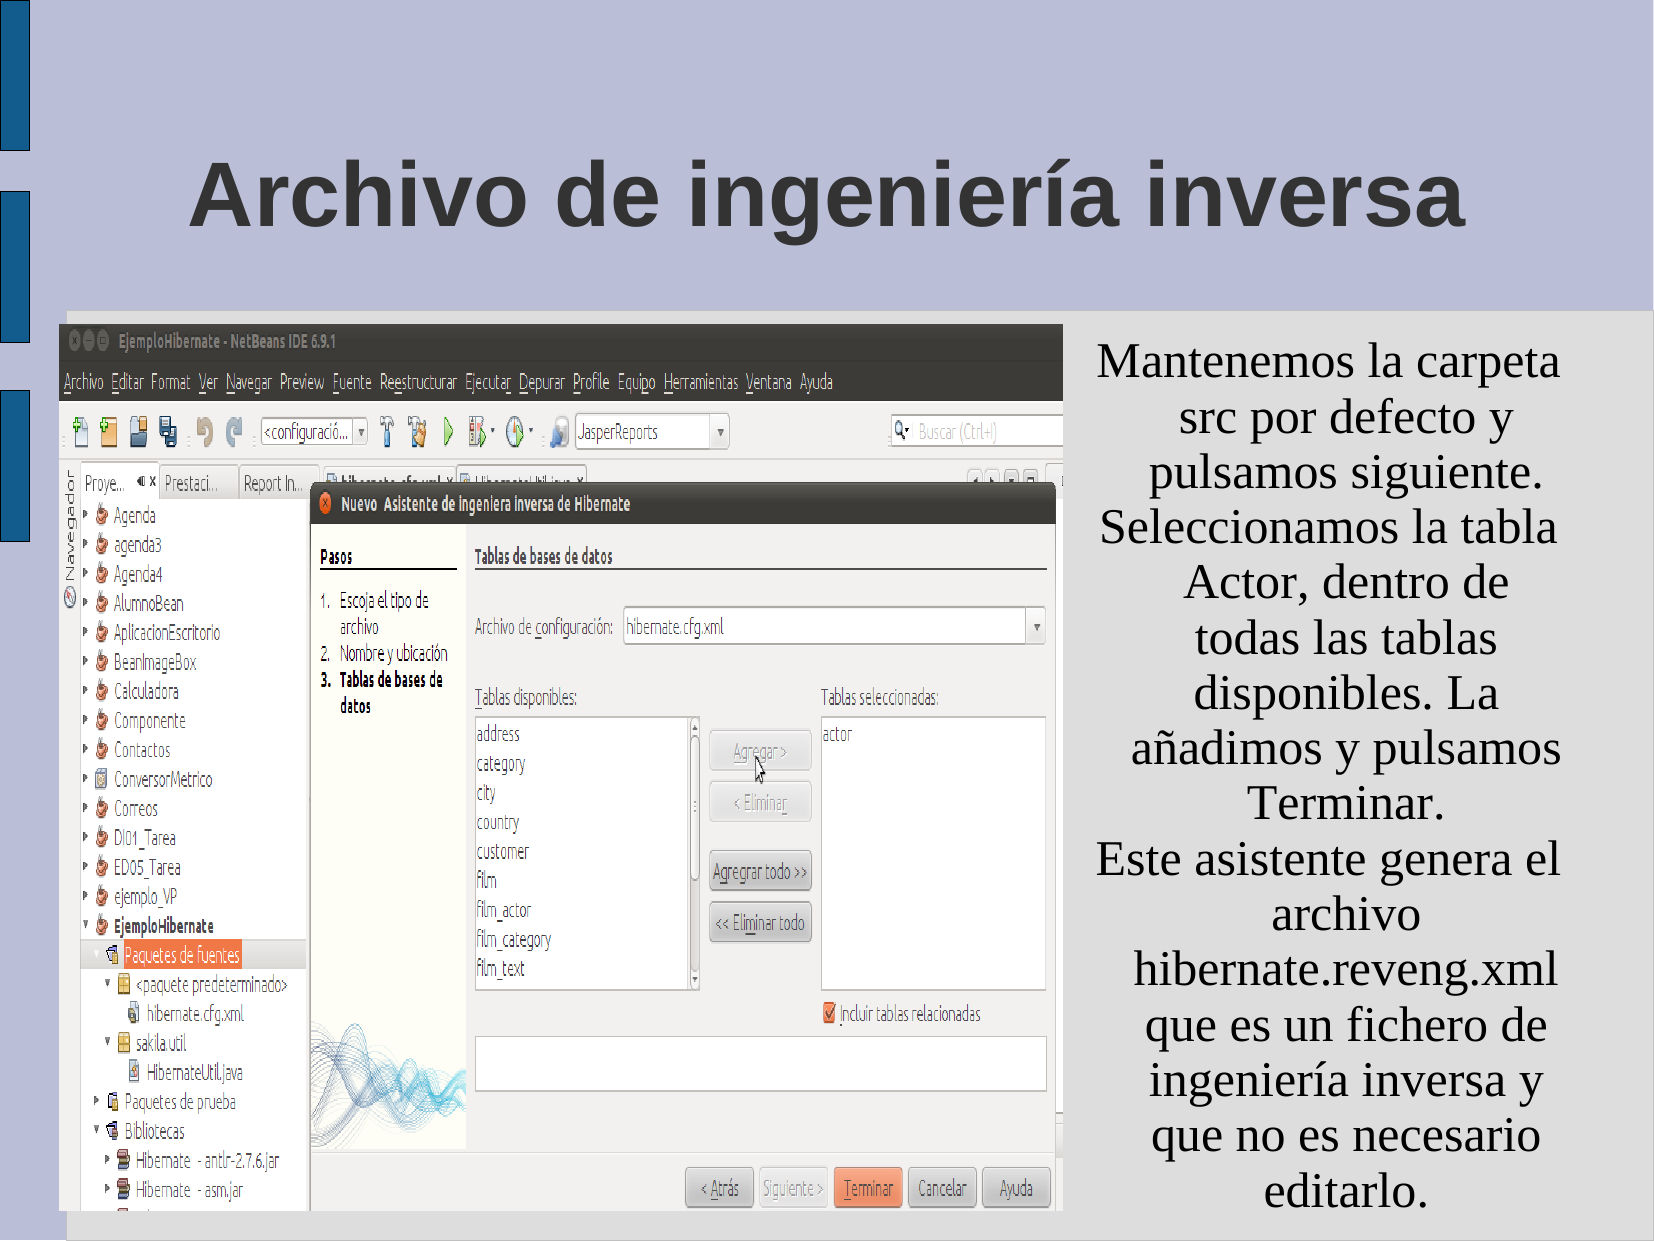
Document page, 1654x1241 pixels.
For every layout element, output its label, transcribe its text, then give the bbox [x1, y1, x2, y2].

subtitle Mantenemos la carpeta src por defecto y pulsamos siguiente. Seleccionamos la tabla Actor, dentro de todas las tablas disponibles. La añadimos y pulsamos Terminar. Este asistente genera el archivo hibernate.reveng.xml que es un fichero de ingeniería inversa y que no es necesario editarlo. [1092, 324, 1565, 1241]
title Archivo de ingeniería inversa [121, 98, 1534, 291]
picture [59, 324, 1063, 1211]
